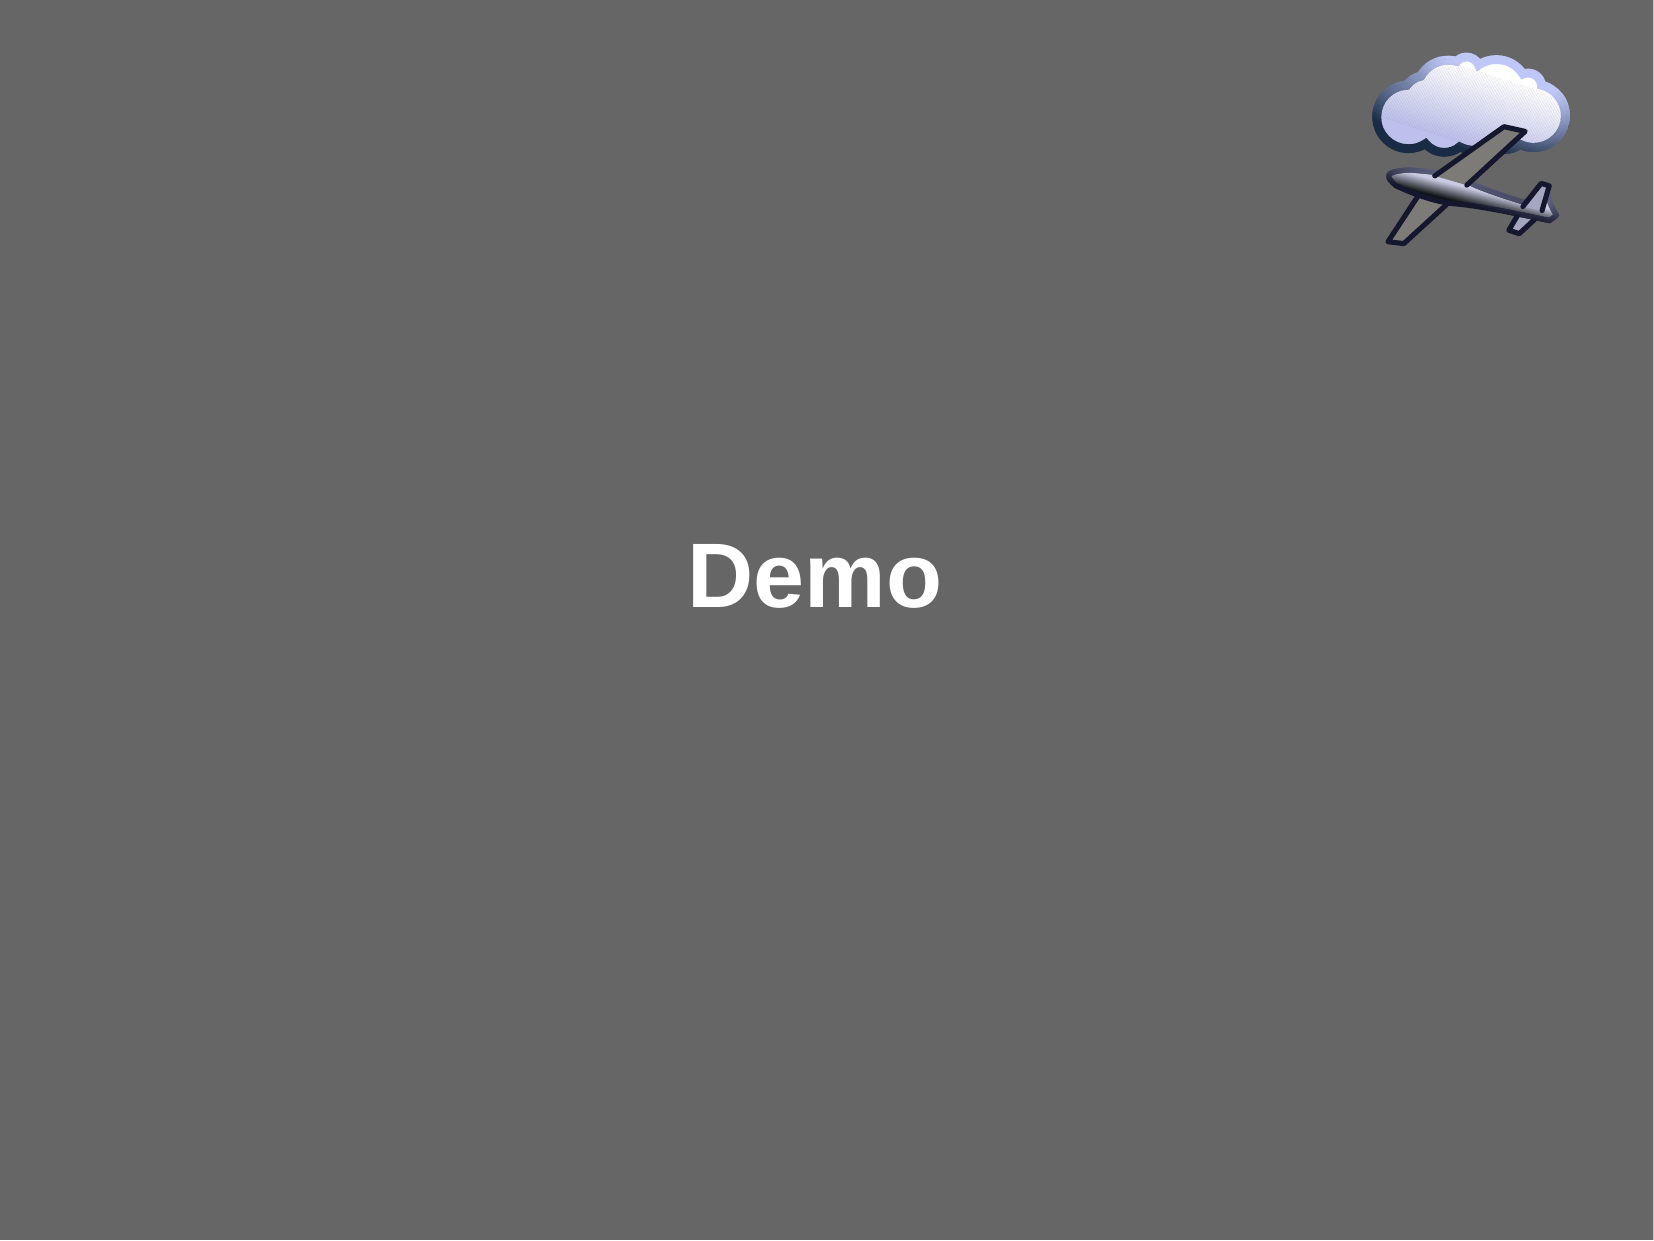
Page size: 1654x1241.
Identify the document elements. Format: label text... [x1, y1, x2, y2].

title Demo [70, 472, 1560, 680]
